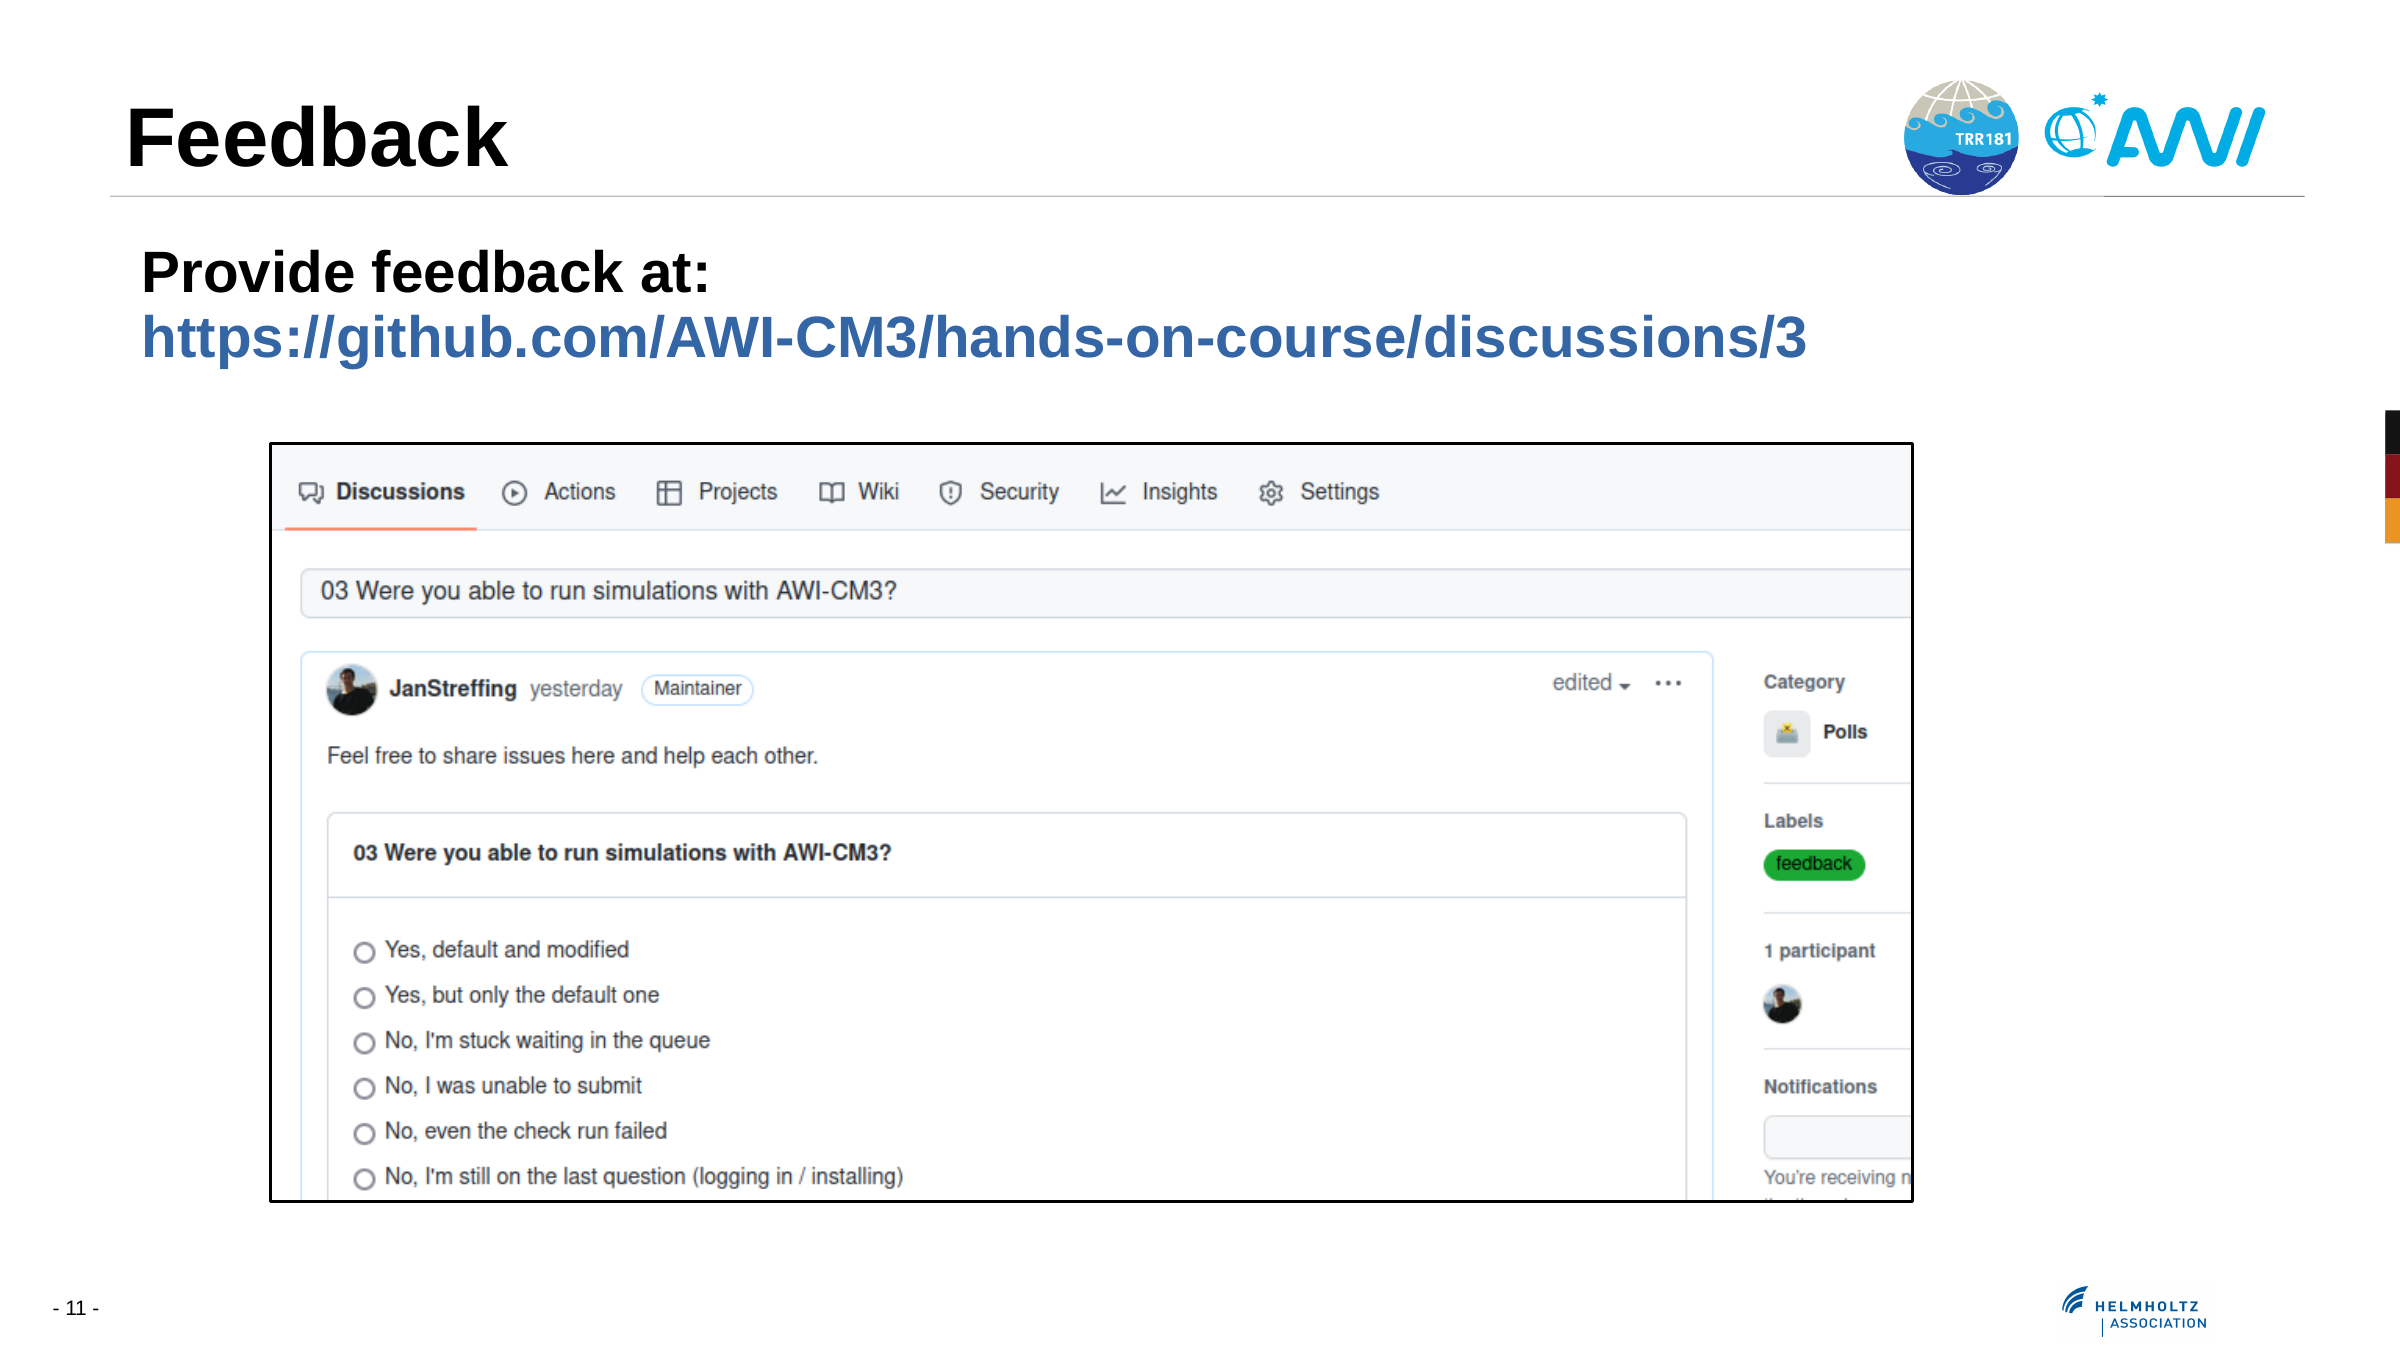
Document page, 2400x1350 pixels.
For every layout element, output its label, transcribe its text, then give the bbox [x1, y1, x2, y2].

text_box Provide feedback at: https://github.com/AWI-CM3/hands-on-course/discussions/3 [127, 232, 2273, 1187]
picture [271, 445, 1911, 1200]
text_box Feedback [110, 75, 2297, 195]
picture [2055, 1281, 2213, 1342]
